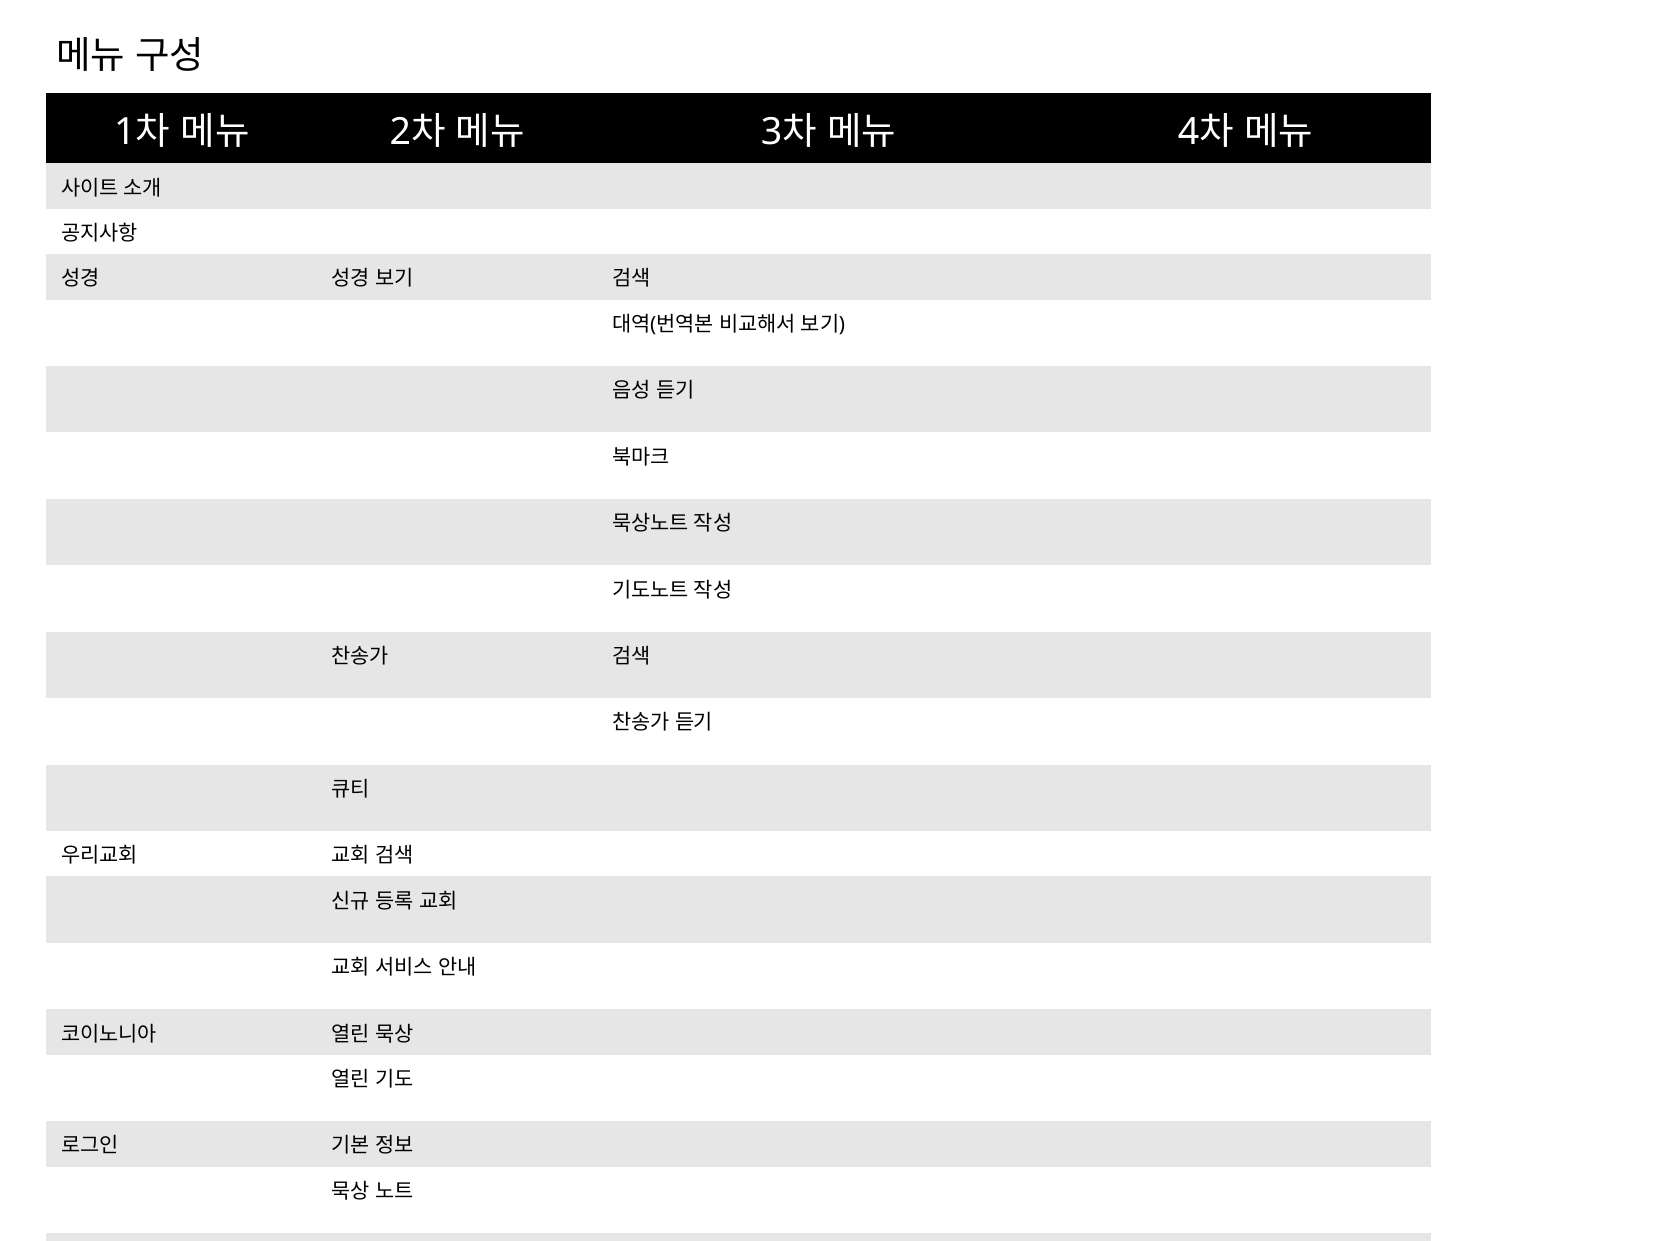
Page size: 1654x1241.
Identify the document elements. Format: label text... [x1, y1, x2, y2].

table_cell [597, 1055, 1060, 1121]
table_cell [597, 209, 1060, 254]
table_cell [317, 698, 597, 765]
table_cell 교회 검색 [317, 831, 597, 876]
table_cell [1060, 300, 1431, 366]
table_cell [46, 1167, 317, 1233]
table_cell [1060, 432, 1431, 499]
table_cell [1060, 876, 1431, 943]
table_cell [317, 432, 597, 499]
table_cell 검색 [597, 254, 1060, 300]
table_cell [46, 300, 317, 366]
table_cell [46, 765, 317, 831]
table_cell [1060, 698, 1431, 765]
table_cell 열린 기도 [317, 1055, 597, 1121]
table_cell 묵상 노트 [317, 1167, 597, 1233]
table_cell 찬송가 듣기 [597, 698, 1060, 765]
table_header 2차 메뉴 [317, 93, 597, 163]
table_cell 기도 노트 [317, 1233, 597, 1241]
table_cell 대역(번역본 비교해서 보기) [597, 300, 1060, 366]
table_cell 열린 묵상 [317, 1009, 597, 1055]
table_header 4차 메뉴 [1060, 93, 1431, 163]
table_cell [597, 1233, 1060, 1241]
table_cell [597, 163, 1060, 209]
table_cell [1060, 1233, 1431, 1241]
table_cell [1060, 632, 1431, 698]
table_cell 묵상노트 작성 [597, 499, 1060, 565]
table_cell [1060, 499, 1431, 565]
table_cell [597, 1167, 1060, 1233]
table_header 3차 메뉴 [597, 93, 1060, 163]
table_cell [46, 1055, 317, 1121]
table_cell 사이트 소개 [46, 163, 317, 209]
table_cell [1060, 831, 1431, 876]
table_cell [1060, 209, 1431, 254]
table_cell [46, 366, 317, 432]
table_header 1차 메뉴 [46, 93, 317, 163]
table_cell [597, 765, 1060, 831]
table_cell [597, 876, 1060, 943]
table_cell [1060, 254, 1431, 300]
table_cell 교회 서비스 안내 [317, 943, 597, 1009]
table_cell [597, 831, 1060, 876]
table_cell [1060, 1055, 1431, 1121]
table_cell [46, 632, 317, 698]
table_cell [317, 565, 597, 632]
table_cell [46, 698, 317, 765]
table_cell [1060, 163, 1431, 209]
table_cell [317, 209, 597, 254]
table_cell 공지사항 [46, 209, 317, 254]
table_cell [317, 163, 597, 209]
table_cell [1060, 943, 1431, 1009]
table_cell [1060, 1167, 1431, 1233]
table_cell 검색 [597, 632, 1060, 698]
table_cell [597, 943, 1060, 1009]
table_cell 성경 [46, 254, 317, 300]
table_cell [46, 499, 317, 565]
table_cell 음성 듣기 [597, 366, 1060, 432]
table_cell [46, 432, 317, 499]
table_cell [46, 943, 317, 1009]
table_cell 찬송가 [317, 632, 597, 698]
table_cell 신규 등록 교회 [317, 876, 597, 943]
table_cell 성경 보기 [317, 254, 597, 300]
table_cell [597, 1009, 1060, 1055]
table_cell 로그인 [46, 1121, 317, 1167]
table_cell [1060, 1121, 1431, 1167]
table_cell 기도노트 작성 [597, 565, 1060, 632]
table_cell [1060, 1009, 1431, 1055]
table_cell [597, 1121, 1060, 1167]
table_cell 북마크 [597, 432, 1060, 499]
table_cell [317, 499, 597, 565]
text_box 메뉴 구성 [41, 17, 233, 79]
table_cell [317, 300, 597, 366]
table_cell [317, 366, 597, 432]
table_cell 기본 정보 [317, 1121, 597, 1167]
table_cell [1060, 366, 1431, 432]
table_cell 코이노니아 [46, 1009, 317, 1055]
table_cell [46, 1233, 317, 1241]
table_cell [46, 565, 317, 632]
table_cell 큐티 [317, 765, 597, 831]
table_cell [1060, 565, 1431, 632]
table_cell [46, 876, 317, 943]
table_cell 우리교회 [46, 831, 317, 876]
table_cell [1060, 765, 1431, 831]
